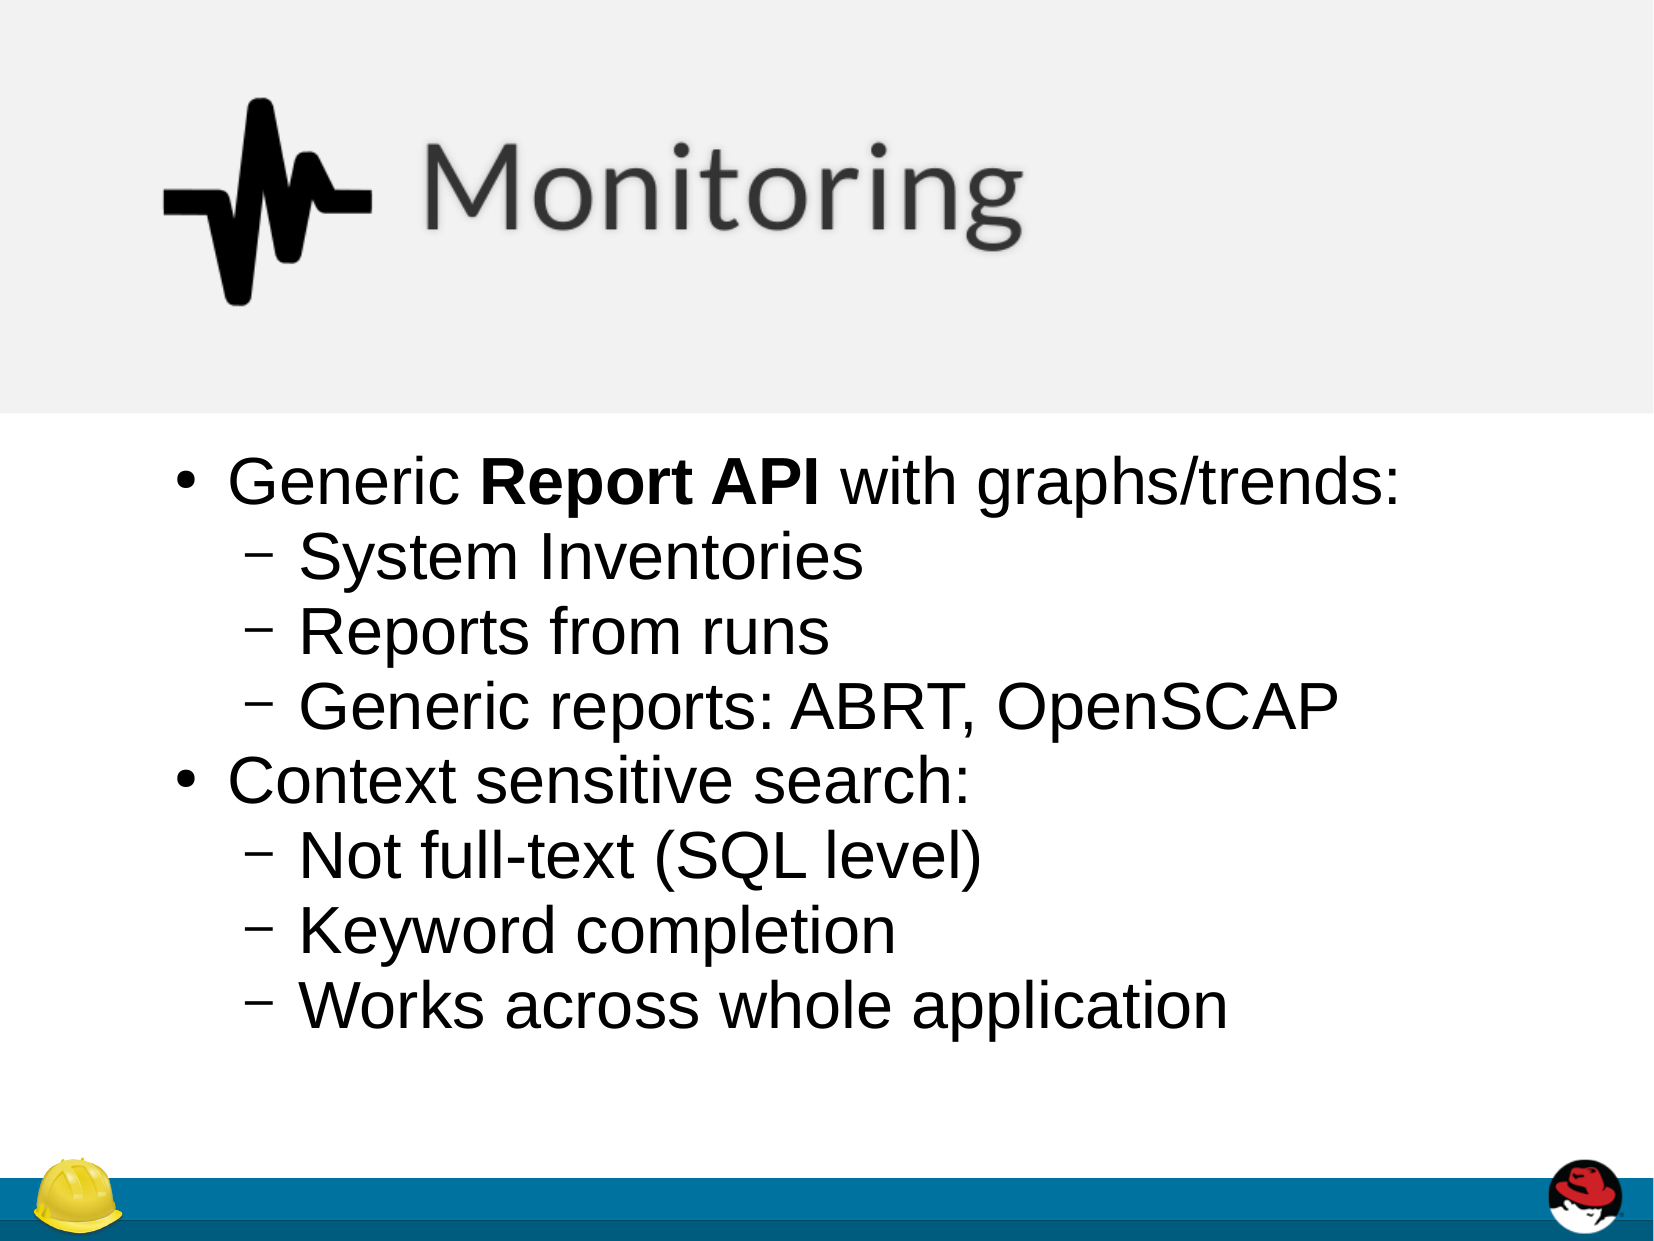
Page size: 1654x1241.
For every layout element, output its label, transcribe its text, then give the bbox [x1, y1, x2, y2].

text_box [0, 0, 1654, 414]
picture [1547, 1157, 1630, 1233]
picture [114, 62, 1111, 355]
picture [23, 1145, 130, 1235]
text_box Generic Report API with graphs/trends: System Inventories Reports from runs Generic reports: ABRT, OpenSCAP Context sensitive search: Not full-text (SQL level) Keyword completion Works across whole application [141, 436, 1562, 1125]
